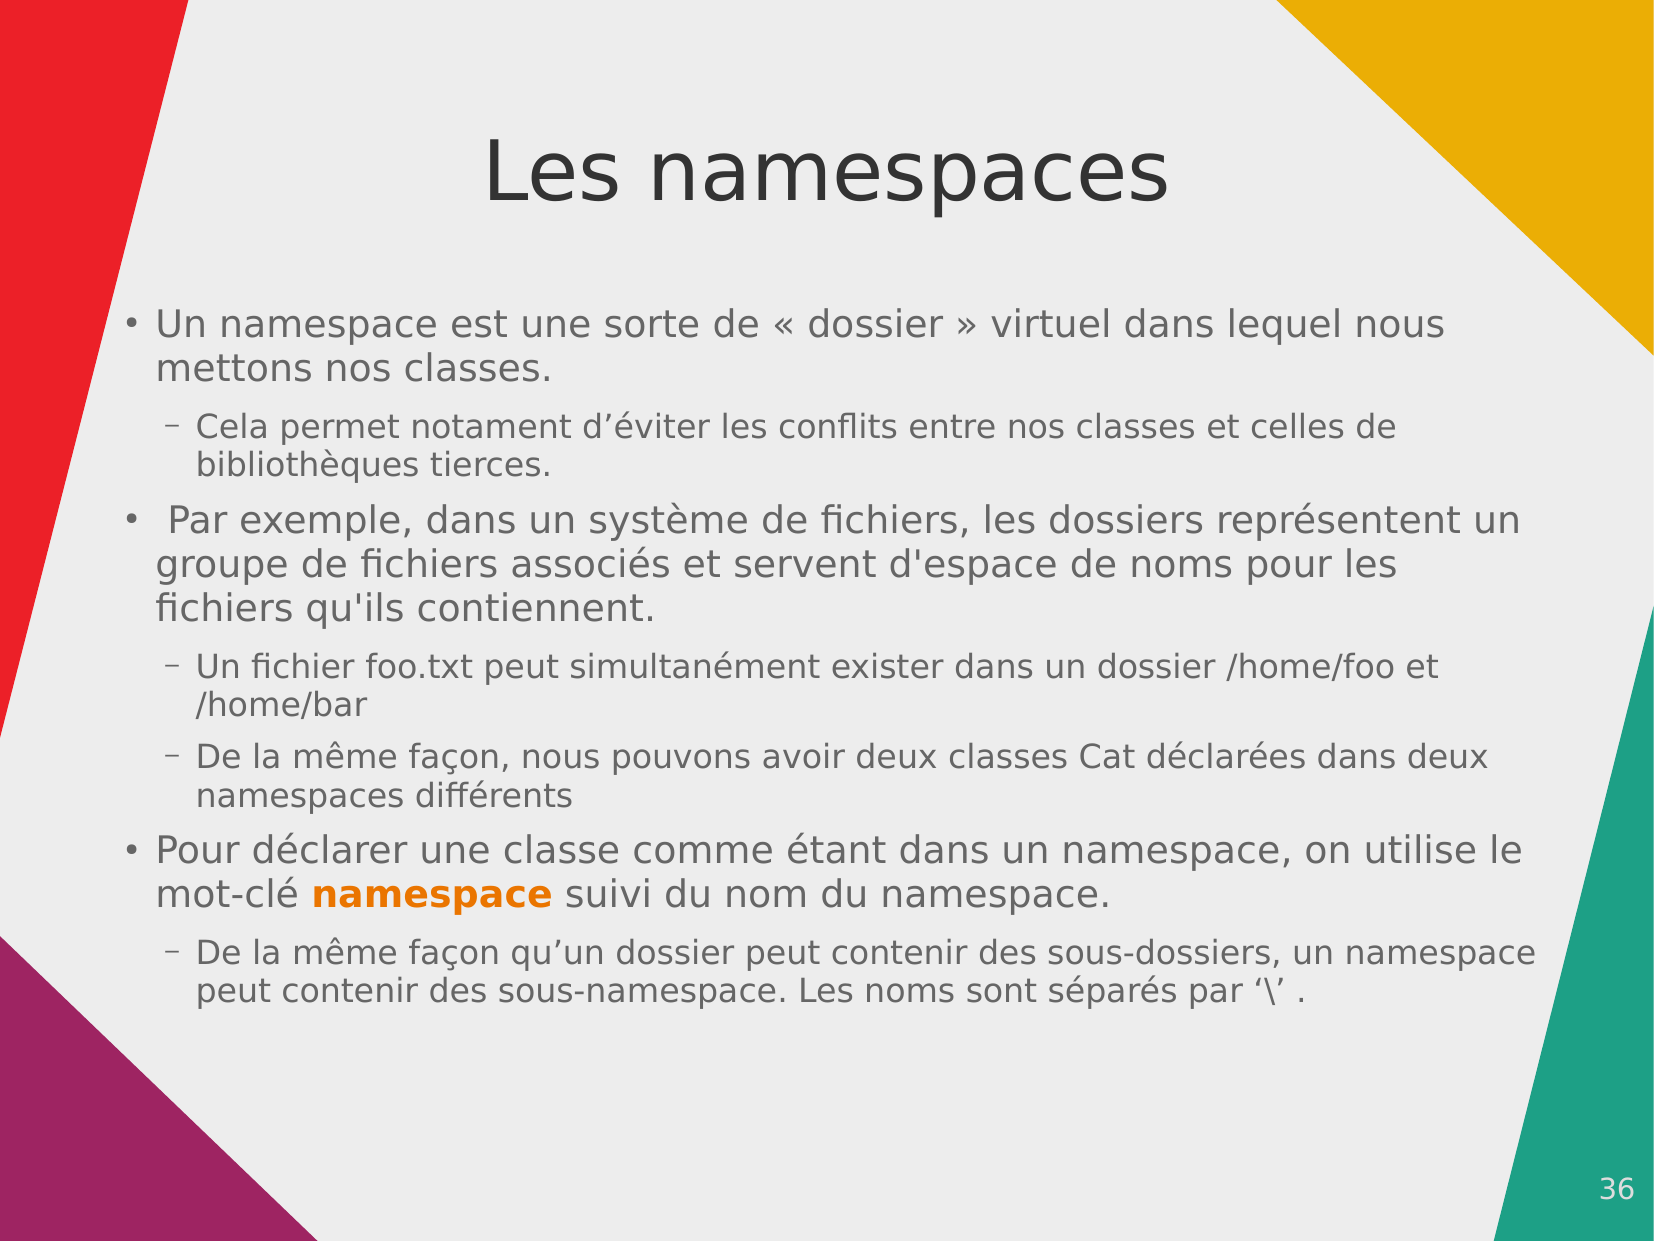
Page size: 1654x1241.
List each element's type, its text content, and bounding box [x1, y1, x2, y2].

title Les namespaces [114, 73, 1539, 271]
list Un namespace est une sorte de « dossier » virtuel dans lequel nous mettons nos classes. Cela permet notament d’éviter les conflits entre nos classes et celles de bibliothèques tierces. Par exemple, dans un système de fichiers, les dossiers représentent un groupe de fichiers associés et servent d'espace de noms pour les fichiers qu'ils contiennent. Un fichier foo.txt peut simultanément exister dans un dossier /home/foo et /home/bar De la même façon, nous pouvons avoir deux classes Cat déclarées dans deux namespaces différents Pour déclarer une classe comme étant dans un namespace, on utilise le mot-clé namespace suivi du nom du namespace. De la même façon qu’un dossier peut contenir des sous-dossiers, un namespace peut contenir des sous-namespace. Les noms sont séparés par ‘\’ . [114, 302, 1539, 1033]
